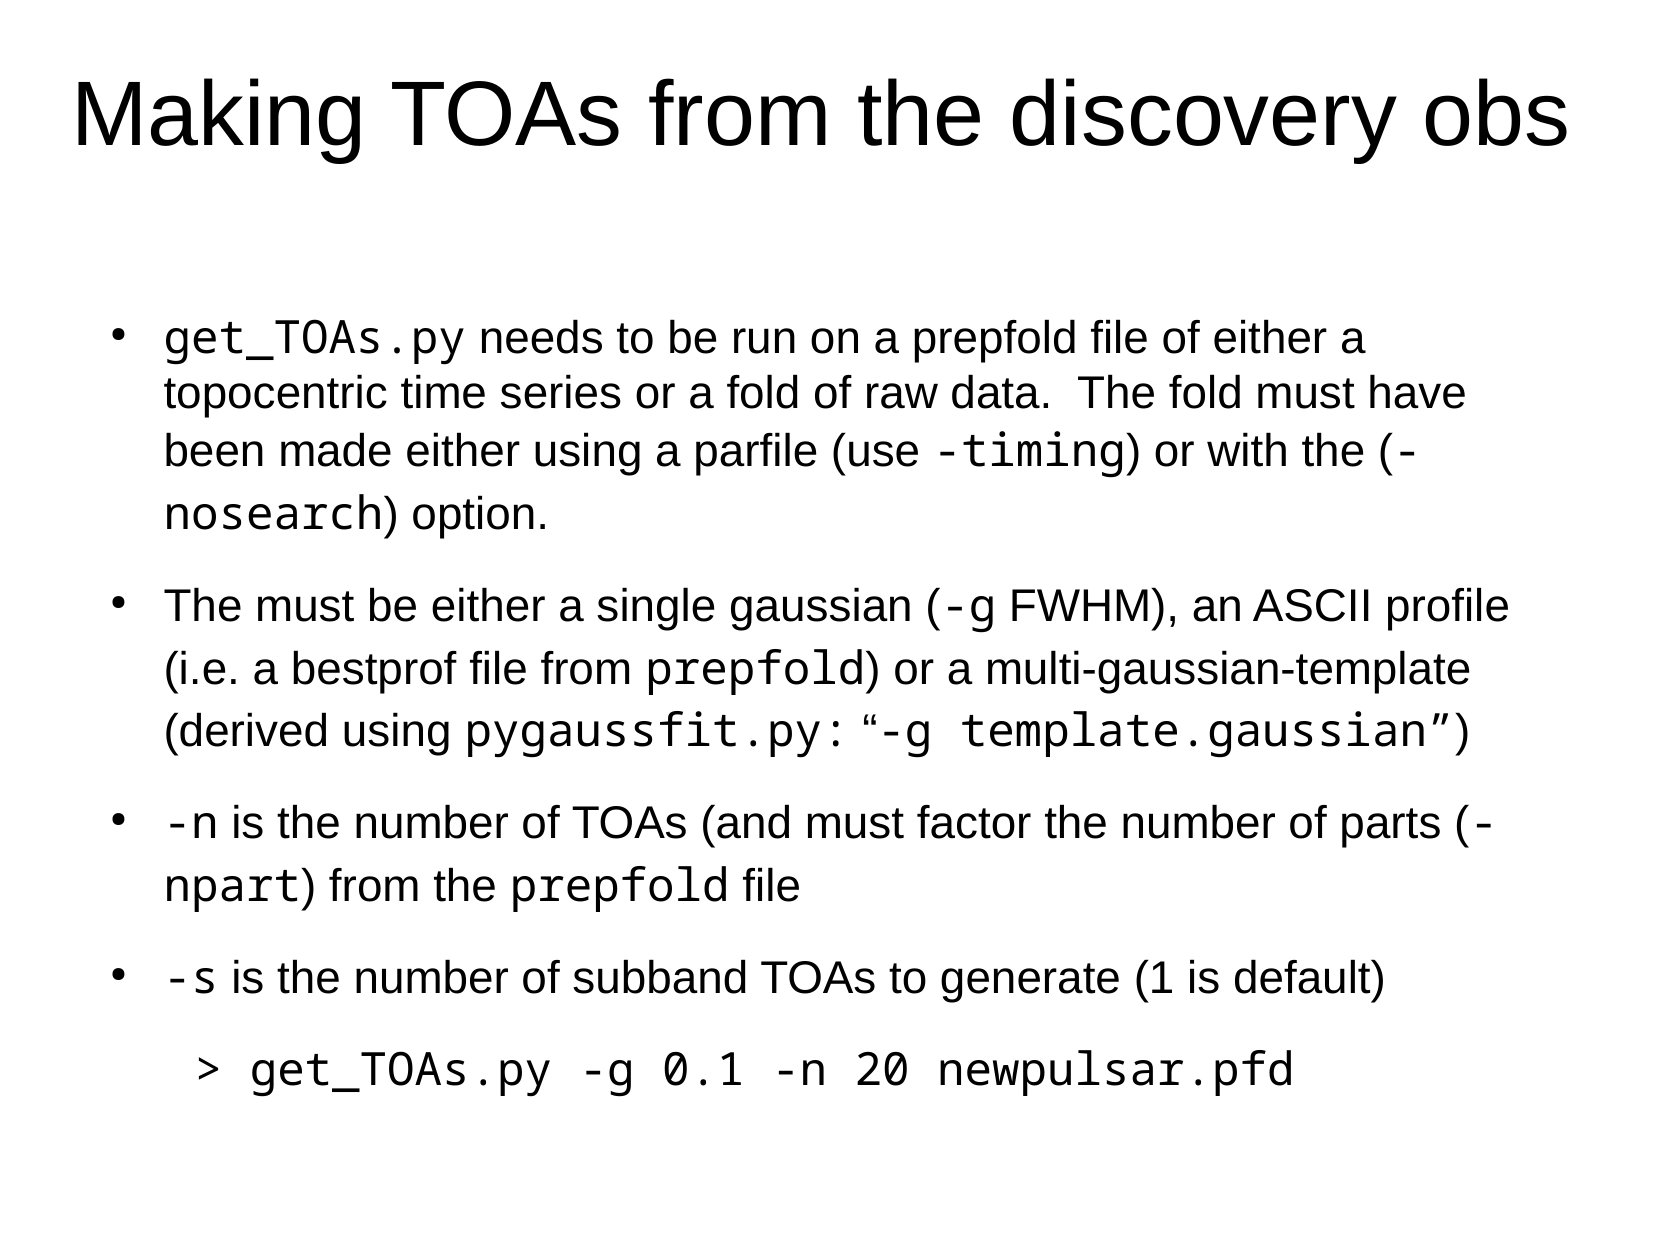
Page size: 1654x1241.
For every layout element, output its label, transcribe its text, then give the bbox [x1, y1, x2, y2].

title Making TOAs from the discovery obs [55, 41, 1589, 186]
list get_TOAs.py needs to be run on a prepfold file of either a topocentric time series or a fold of raw data. The fold must have been made either using a parfile (use -timing) or with the (-nosearch) option. The must be either a single gaussian (-g FWHM), an ASCII profile (i.e. a bestprof file from prepfold) or a multi-gaussian-template (derived using pygaussfit.py: “-g template.gaussian”) -n is the number of TOAs (and must factor the number of parts (-npart) from the prepfold file -s is the number of subband TOAs to generate (1 is default) > get_TOAs.py -g 0.1 -n 20 newpulsar.pfd [92, 304, 1538, 1170]
